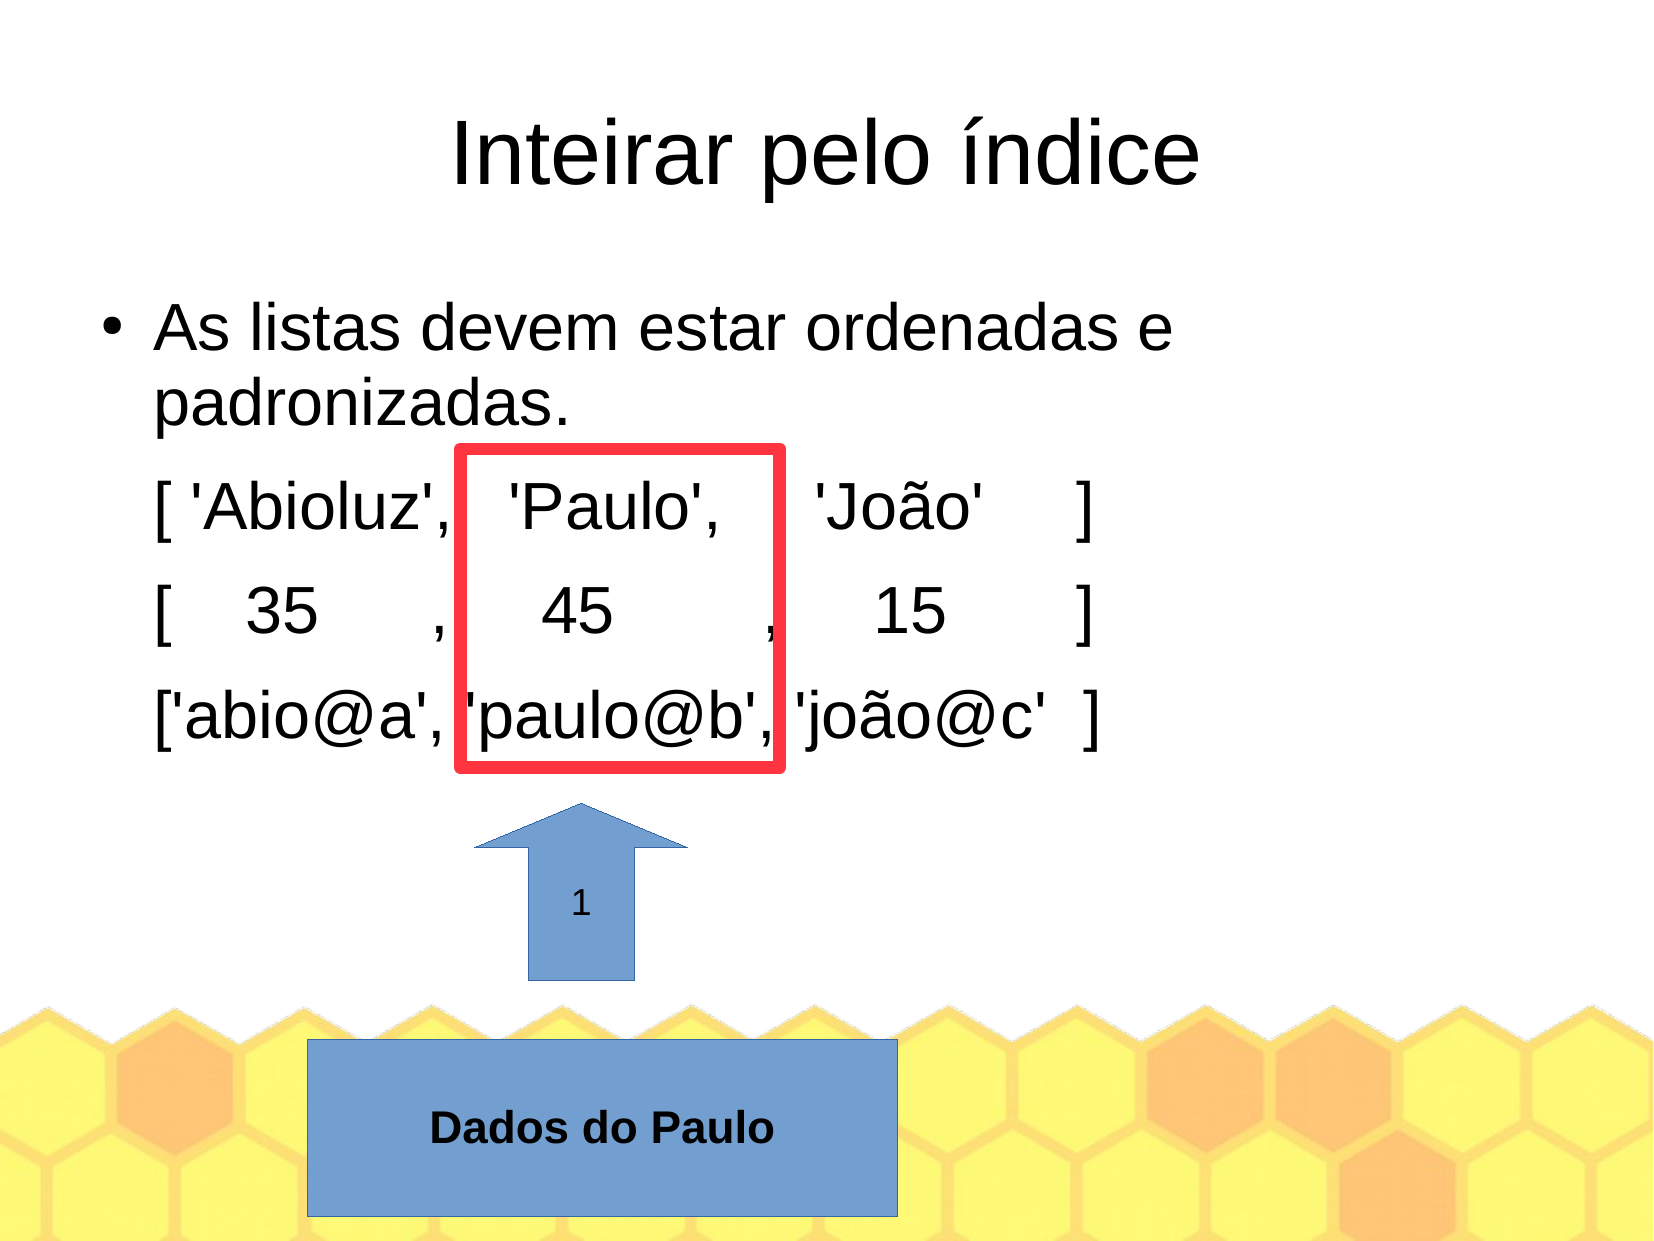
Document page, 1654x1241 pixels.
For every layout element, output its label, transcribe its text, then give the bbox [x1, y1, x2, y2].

picture [0, 1001, 1654, 1241]
text_box 1 [474, 803, 688, 981]
title Inteirar pelo índice [82, 49, 1571, 257]
list As listas devem estar ordenadas e padronizadas. [ 'Abioluz', 'Paulo', 'João' ] [ 35 , 45 , 15 ] ['abio@a', 'paulo@b', 'joão@c' ] [82, 290, 1571, 1010]
text_box [460, 448, 780, 768]
text_box Dados do Paulo [307, 1039, 898, 1217]
